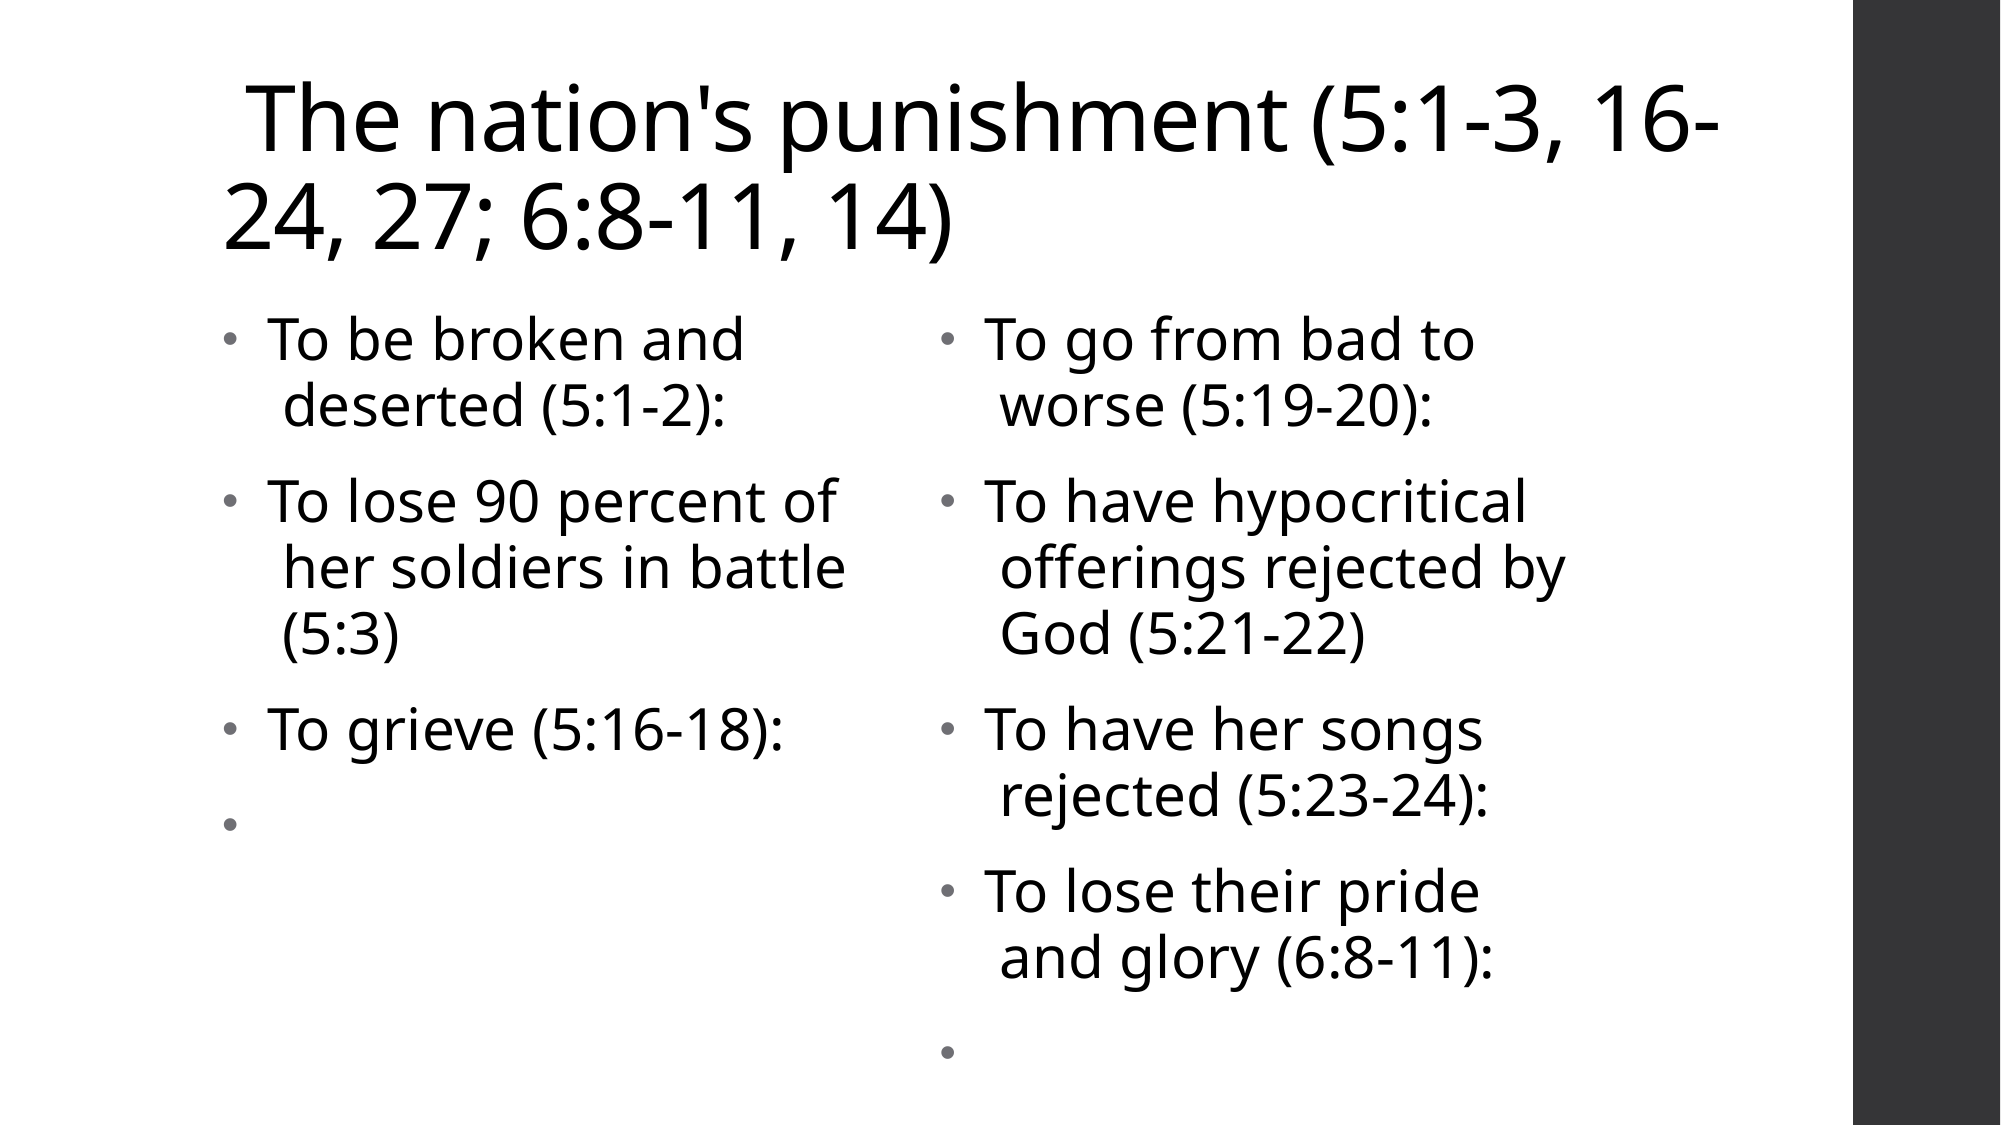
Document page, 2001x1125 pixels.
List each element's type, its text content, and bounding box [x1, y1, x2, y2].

list To be broken and deserted (5:1-2): To lose 90 percent of her soldiers in battle (5:3) To grieve (5:16-18): [207, 299, 900, 1014]
list To go from bad to worse (5:19-20): To have hypocritical offerings rejected by God (5:21-22) To have her songs rejected (5:23-24): To lose their pride and glory (6:8-11): [924, 299, 1617, 1014]
title The nation's punishment (5:1-3, 16-24, 27; 6:8-11, 14) [206, 60, 1797, 278]
